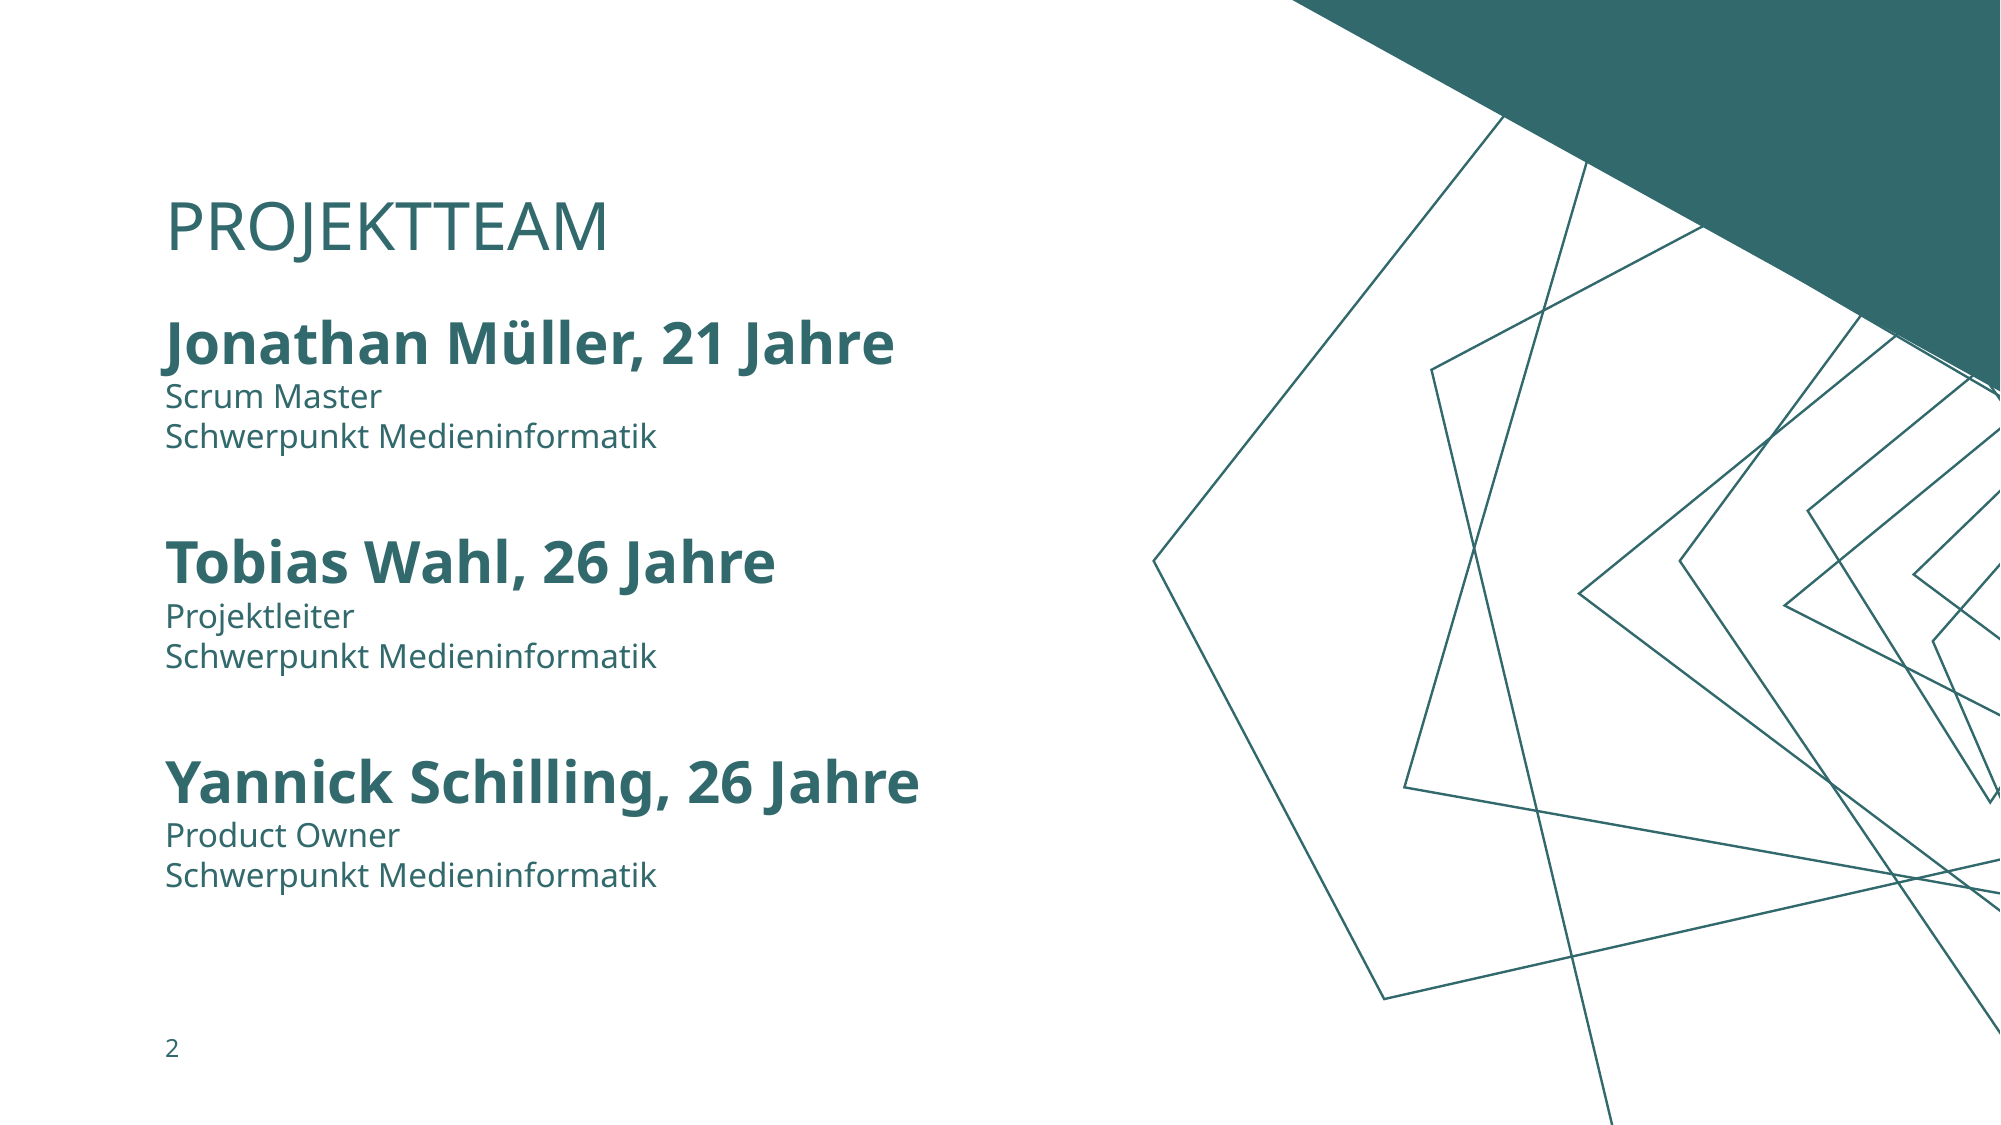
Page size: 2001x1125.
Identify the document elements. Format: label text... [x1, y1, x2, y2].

text_box [150, 1024, 254, 1074]
list Jonathan Müller, 21 Jahre Scrum Master Schwerpunkt Medieninformatik Tobias Wahl, 26 Jahre Projektleiter Schwerpunkt Medieninformatik Yannick Schilling, 26 Jahre Product Owner Schwerpunkt Medieninformatik [150, 298, 1096, 980]
title Projektteam [150, 51, 1000, 273]
